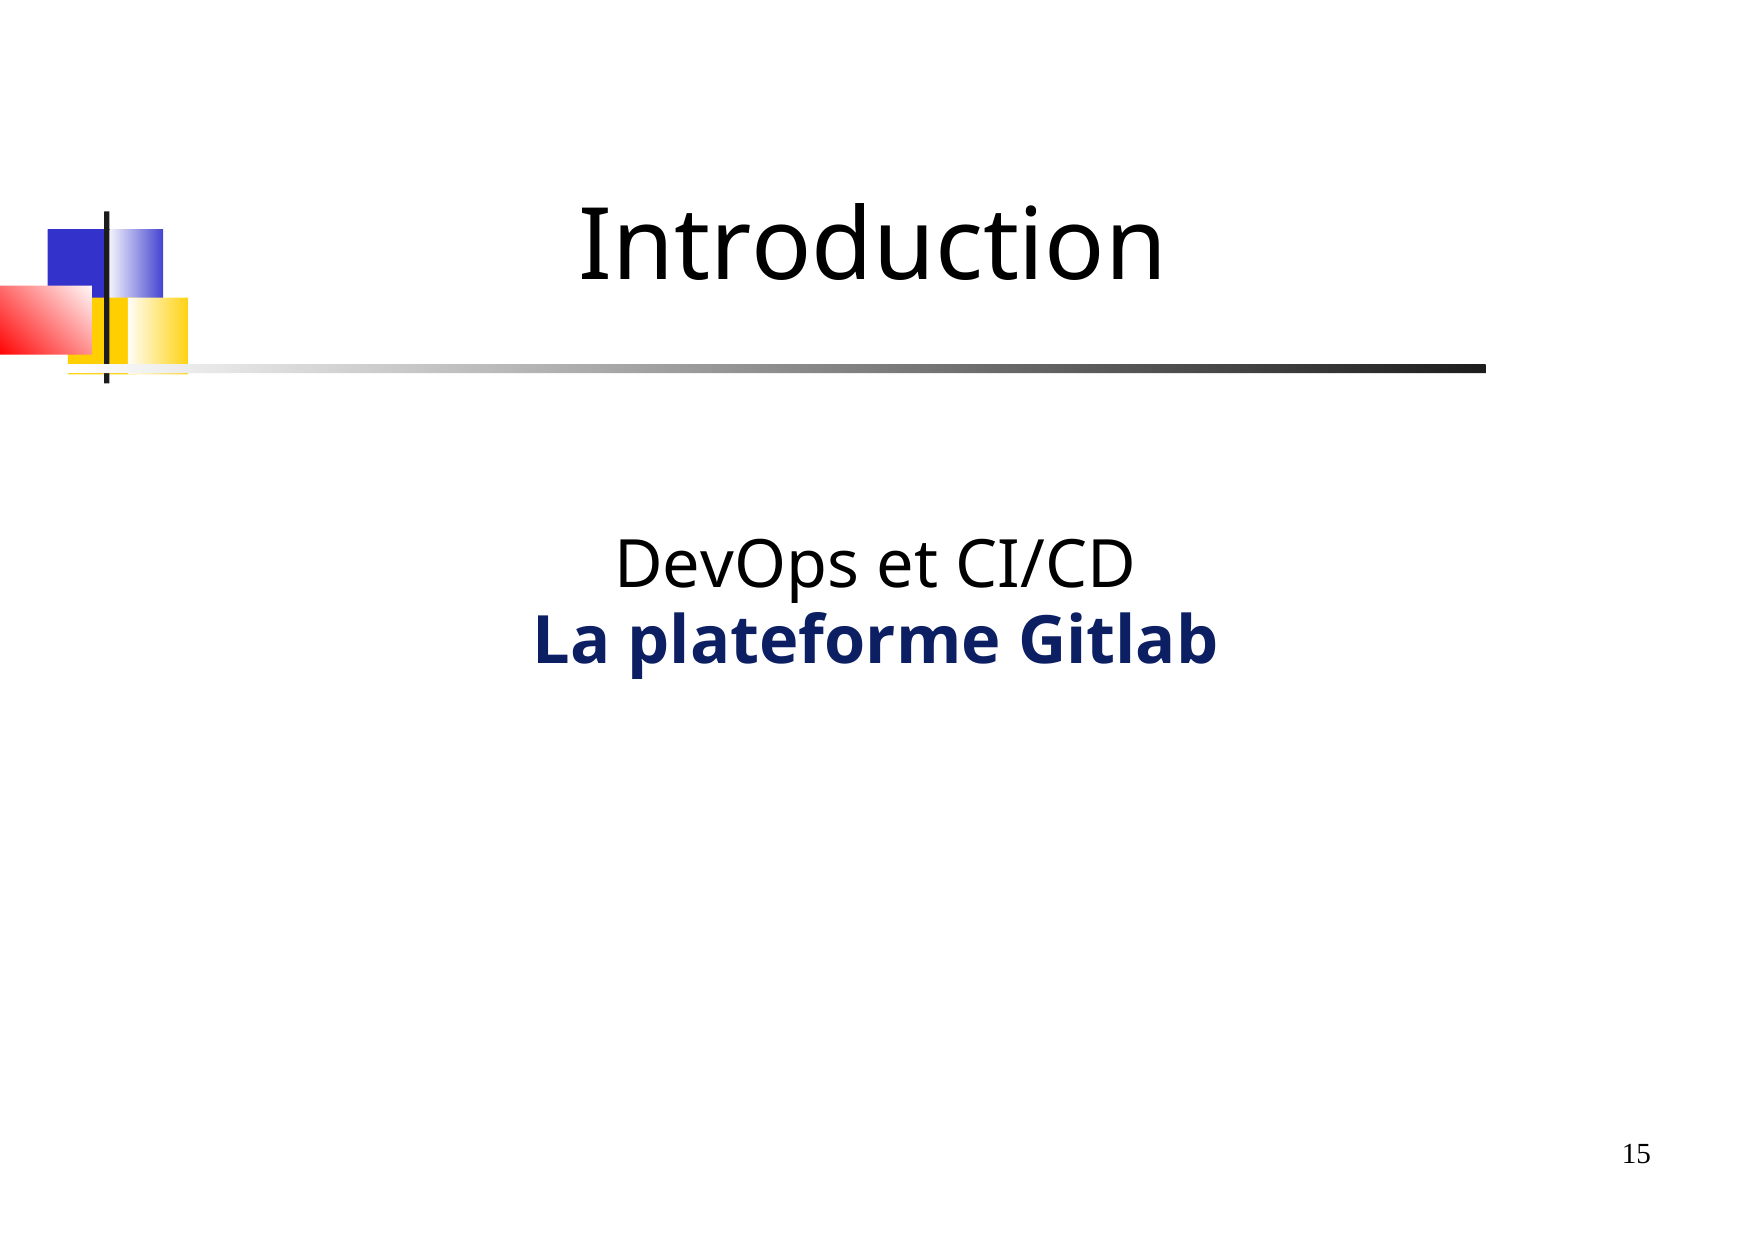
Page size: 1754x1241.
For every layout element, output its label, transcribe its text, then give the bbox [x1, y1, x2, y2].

subtitle DevOps et CI/CD La plateforme Gitlab [179, 371, 1567, 1091]
title Introduction [179, 139, 1567, 351]
